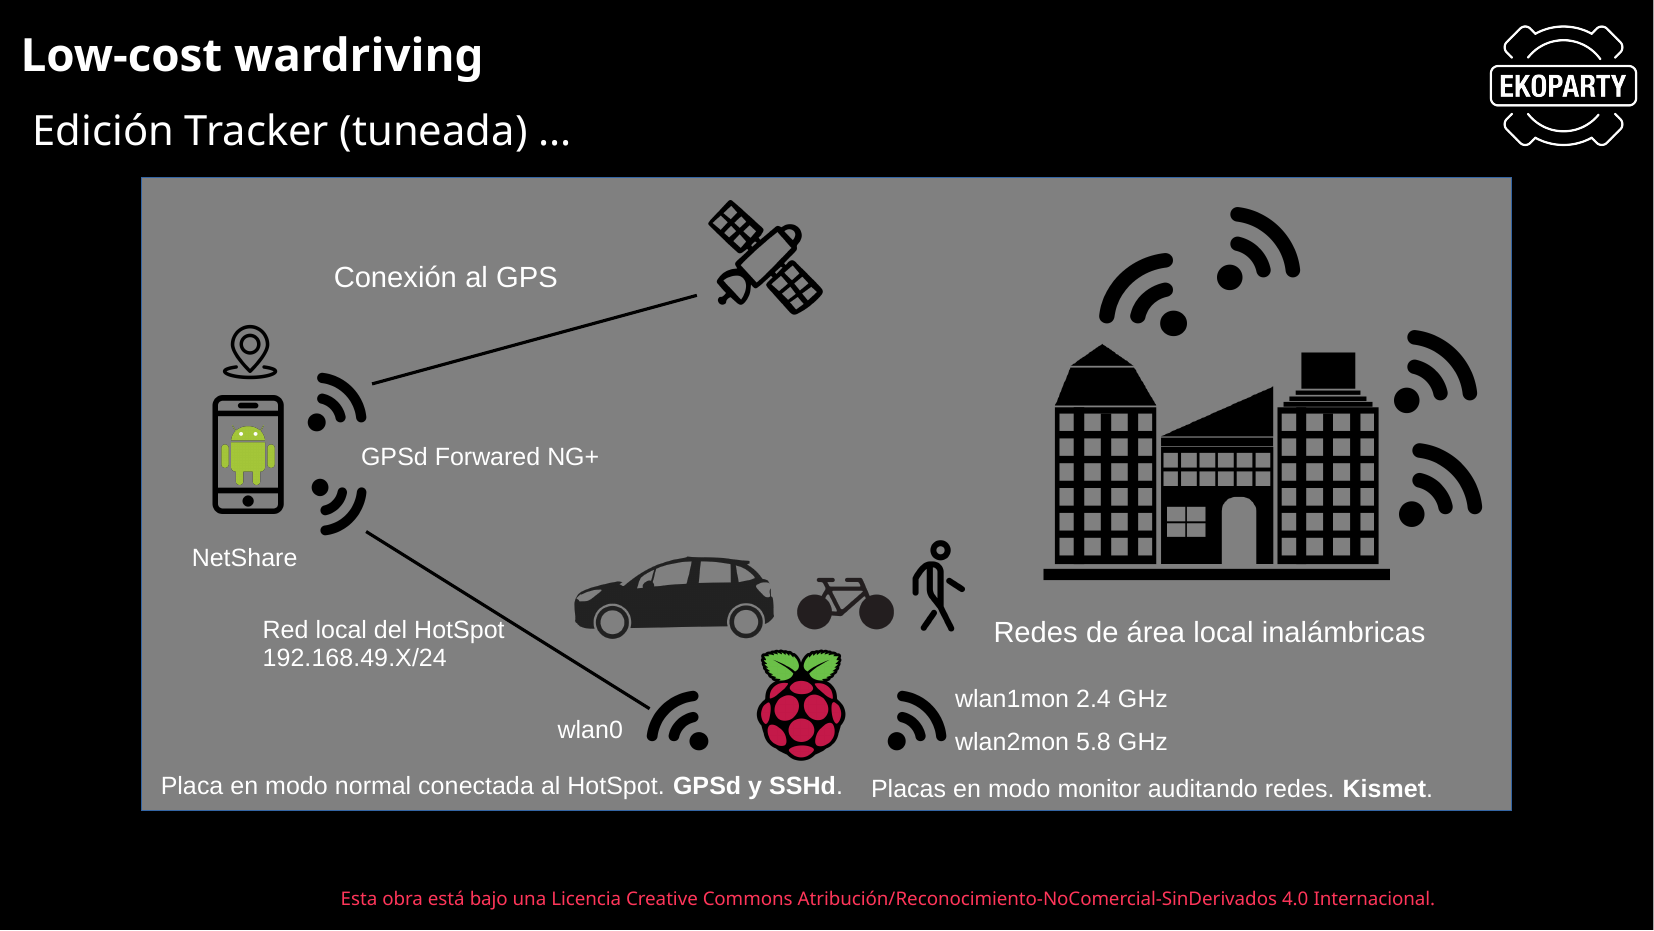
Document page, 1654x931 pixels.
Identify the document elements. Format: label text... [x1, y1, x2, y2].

picture [887, 690, 940, 751]
text_box Edición Tracker (tuneada) ... [17, 93, 1433, 161]
picture [222, 324, 278, 380]
picture [1398, 442, 1483, 528]
picture [1039, 206, 1478, 609]
picture [708, 200, 823, 315]
text_box NetShare [177, 535, 325, 579]
text_box Conexión al GPS [318, 253, 573, 302]
text_box Redes de área local inalámbricas [978, 609, 1441, 657]
text_box Low-cost wardriving [5, 14, 1476, 87]
picture [1476, 0, 1654, 178]
picture [311, 478, 367, 536]
text_box Placas en modo monitor auditando redes. Kismet. [856, 767, 1477, 811]
text_box wlan1mon 2.4 GHz [940, 677, 1183, 720]
text_box [141, 177, 1512, 811]
text_box GPSd Forwared NG+ [346, 435, 615, 479]
text_box Red local del HotSpot 192.168.49.X/24 [248, 608, 520, 680]
picture [188, 372, 367, 514]
picture [572, 496, 989, 767]
text_box wlan0 [542, 708, 638, 752]
text_box Esta obra está bajo una Licencia Creative Commons Atribución/Reconocimiento-NoComercial-SinDerivados 4.0 Internacional. [325, 878, 1654, 917]
text_box Placa en modo normal conectada al HotSpot. GPSd y SSHd. [145, 764, 856, 807]
text_box wlan2mon 5.8 GHz [940, 720, 1189, 764]
